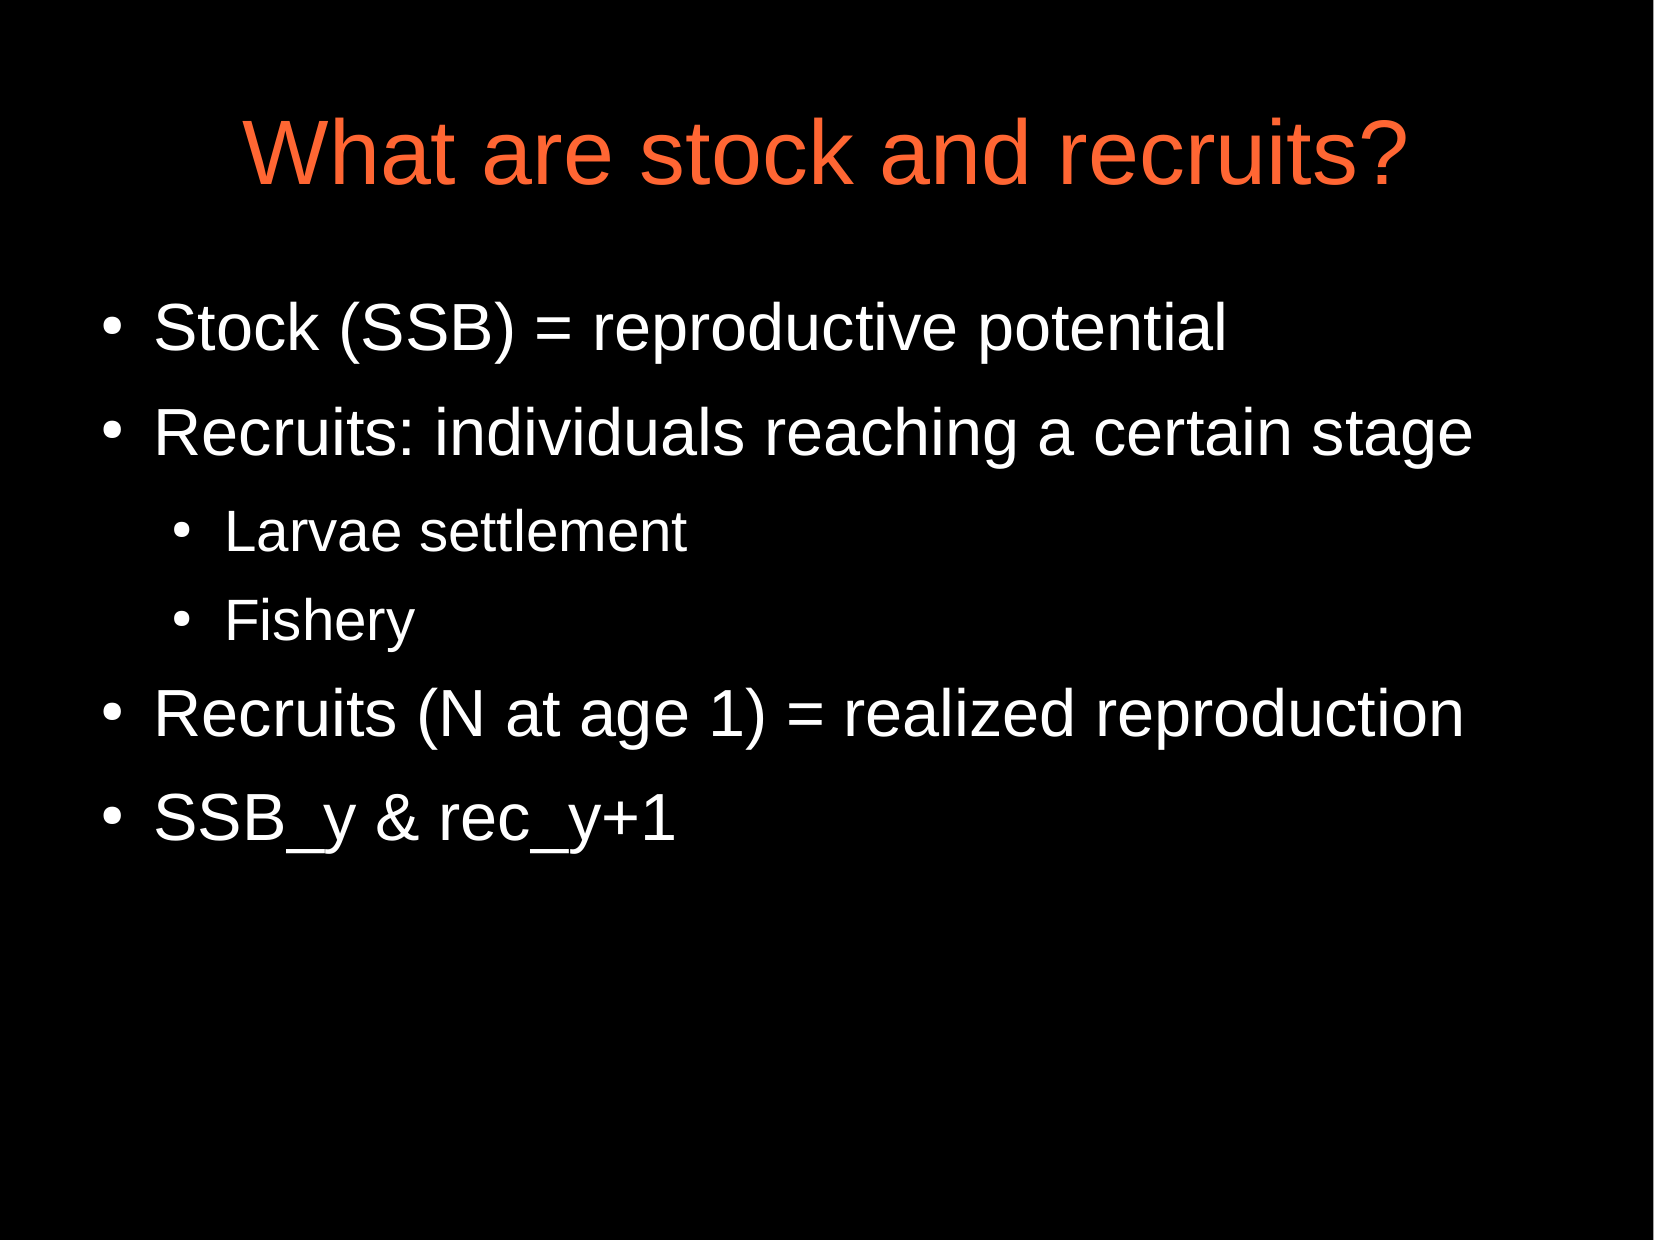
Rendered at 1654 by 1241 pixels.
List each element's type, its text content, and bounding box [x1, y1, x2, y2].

title What are stock and recruits? [82, 49, 1571, 257]
list Stock (SSB) = reproductive potential Recruits: individuals reaching a certain stage Larvae settlement Fishery Recruits (N at age 1) = realized reproduction SSB_y & rec_y+1 [82, 290, 1571, 1109]
